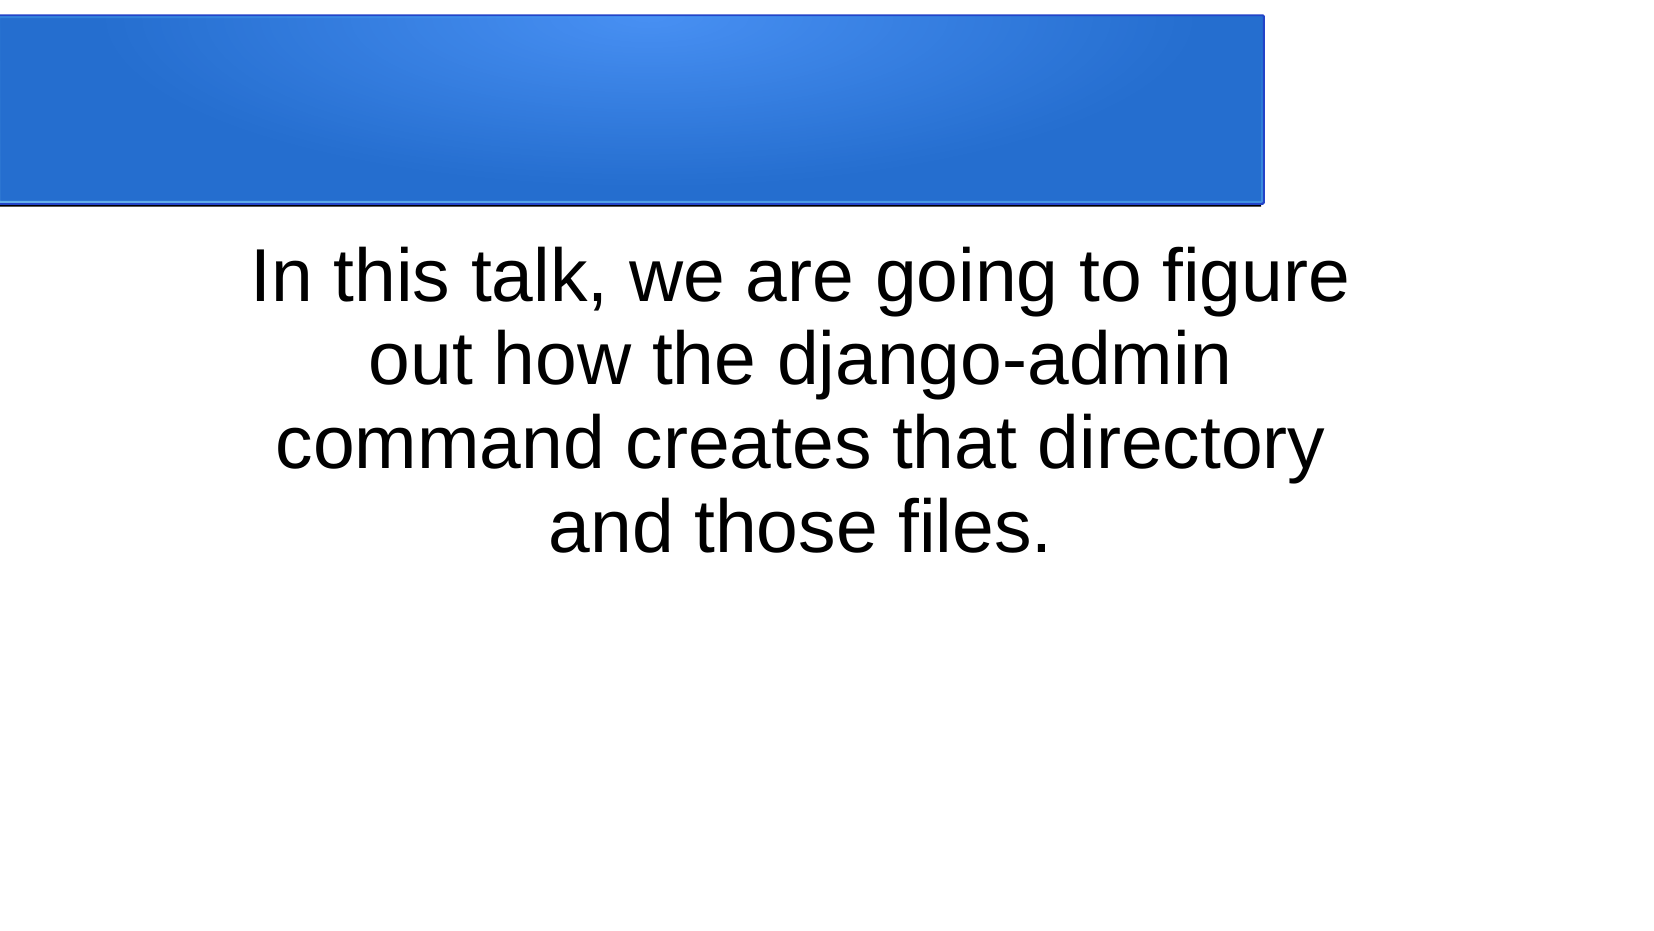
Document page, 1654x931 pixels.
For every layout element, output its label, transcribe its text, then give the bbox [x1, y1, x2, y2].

subtitle In this talk, we are going to figure out how the django-admin command creates that directory and those files. [225, 45, 1377, 757]
